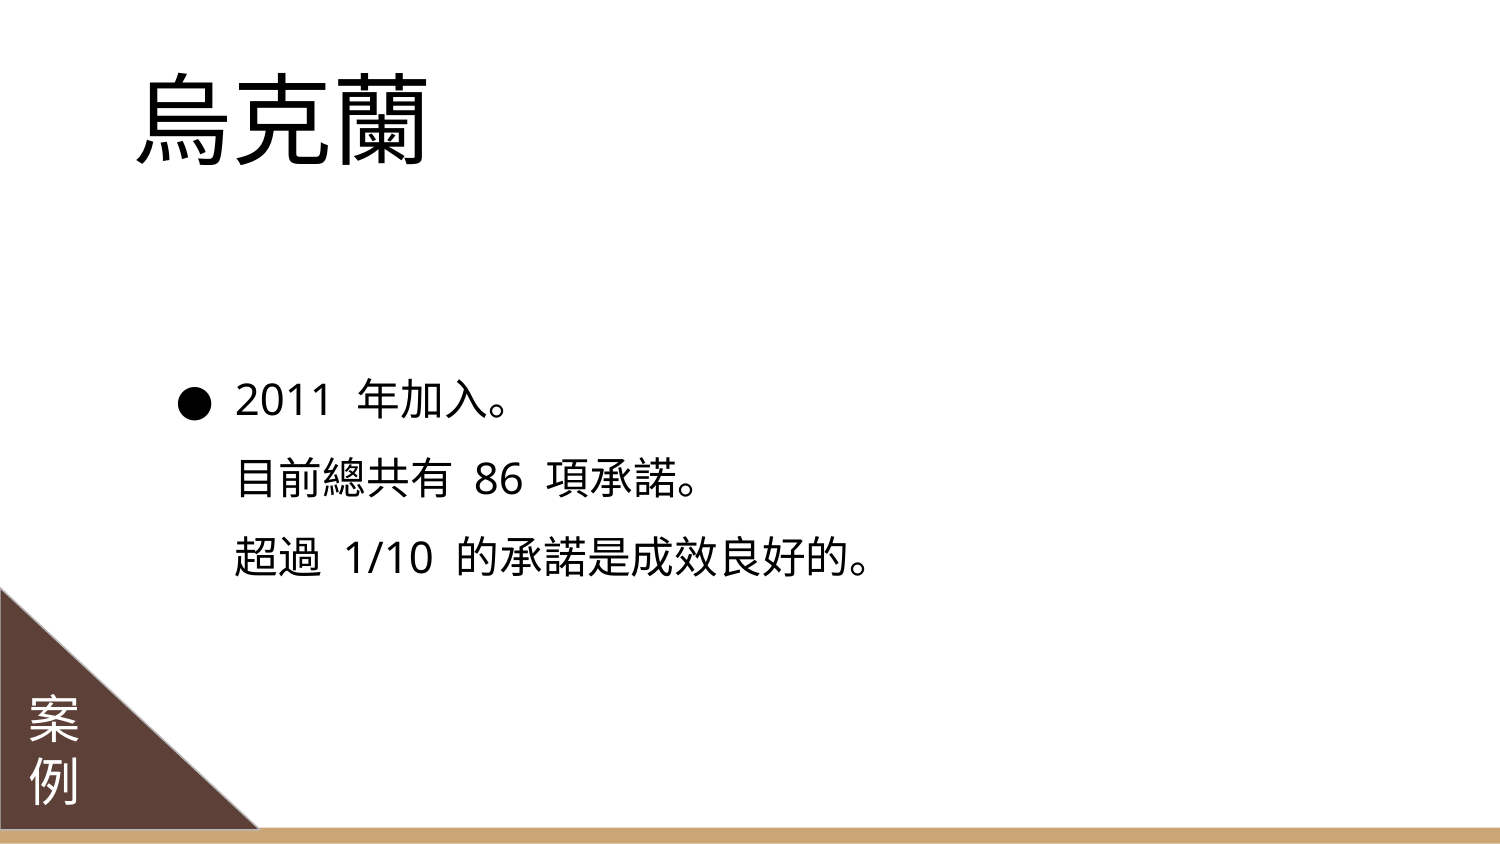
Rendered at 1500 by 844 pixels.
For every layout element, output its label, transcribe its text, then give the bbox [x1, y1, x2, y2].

title 2011 年加入。 目前總共有 86 項承諾。 超過 1/10 的承諾是成效良好的。 [144, 256, 1355, 672]
text_box 案例 [13, 671, 111, 760]
text_box [0, 587, 261, 830]
title 烏克蘭 [117, 0, 1383, 235]
